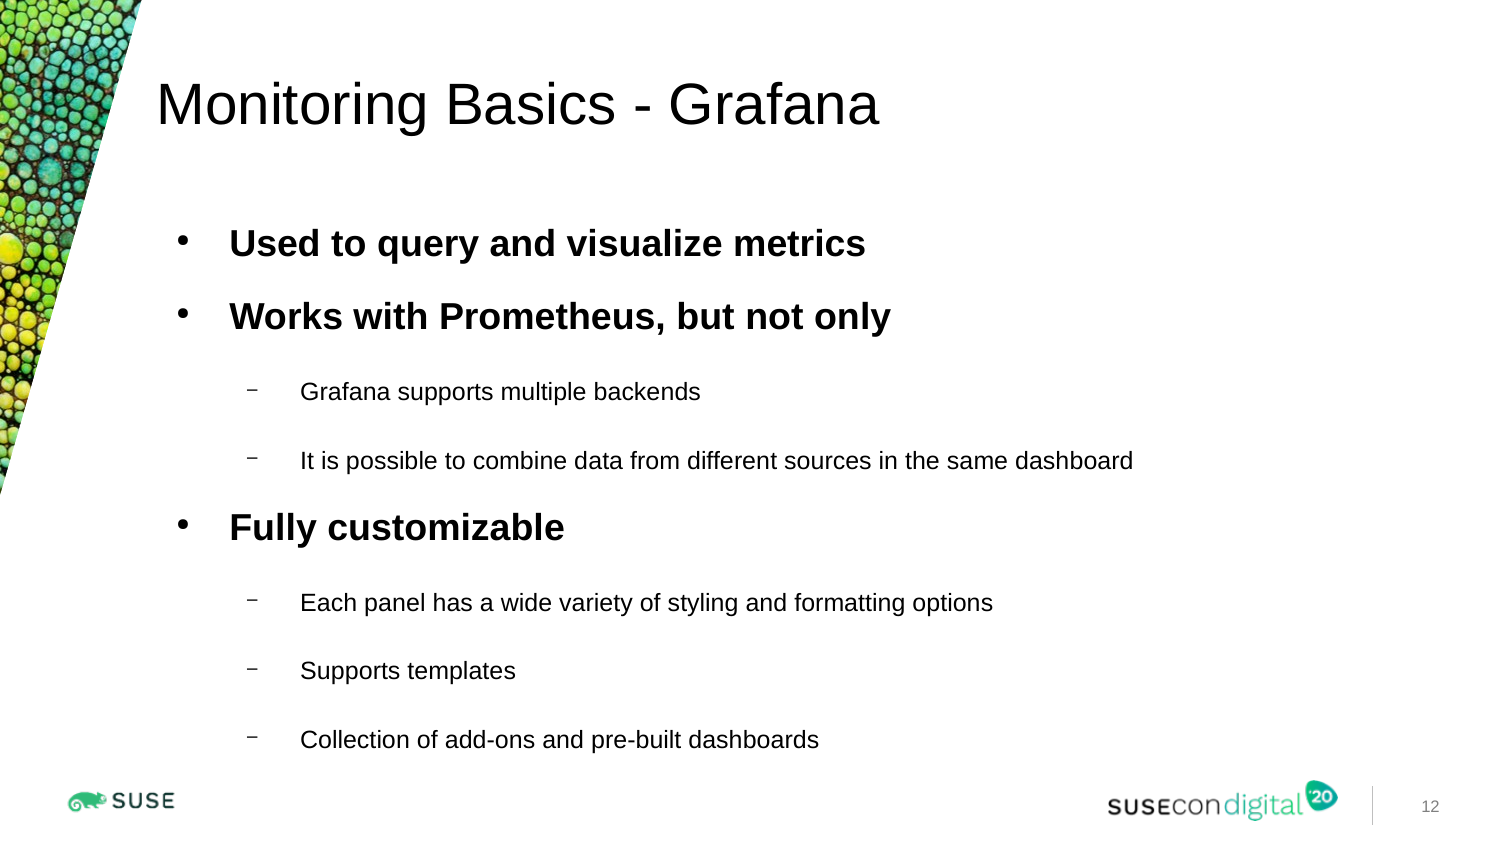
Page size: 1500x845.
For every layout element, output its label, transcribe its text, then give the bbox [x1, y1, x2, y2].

list Used to query and visualize metrics Works with Prometheus, but not only Grafana supports multiple backends It is possible to combine data from different sources in the same dashboard Fully customizable Each panel has a wide variety of styling and formatting options Supports templates Collection of add-ons and pre-built dashboards [143, 188, 1453, 756]
picture [0, 0, 141, 492]
picture [53, 777, 189, 824]
title Monitoring Basics - Grafana [141, 66, 1453, 151]
picture [1108, 780, 1338, 821]
